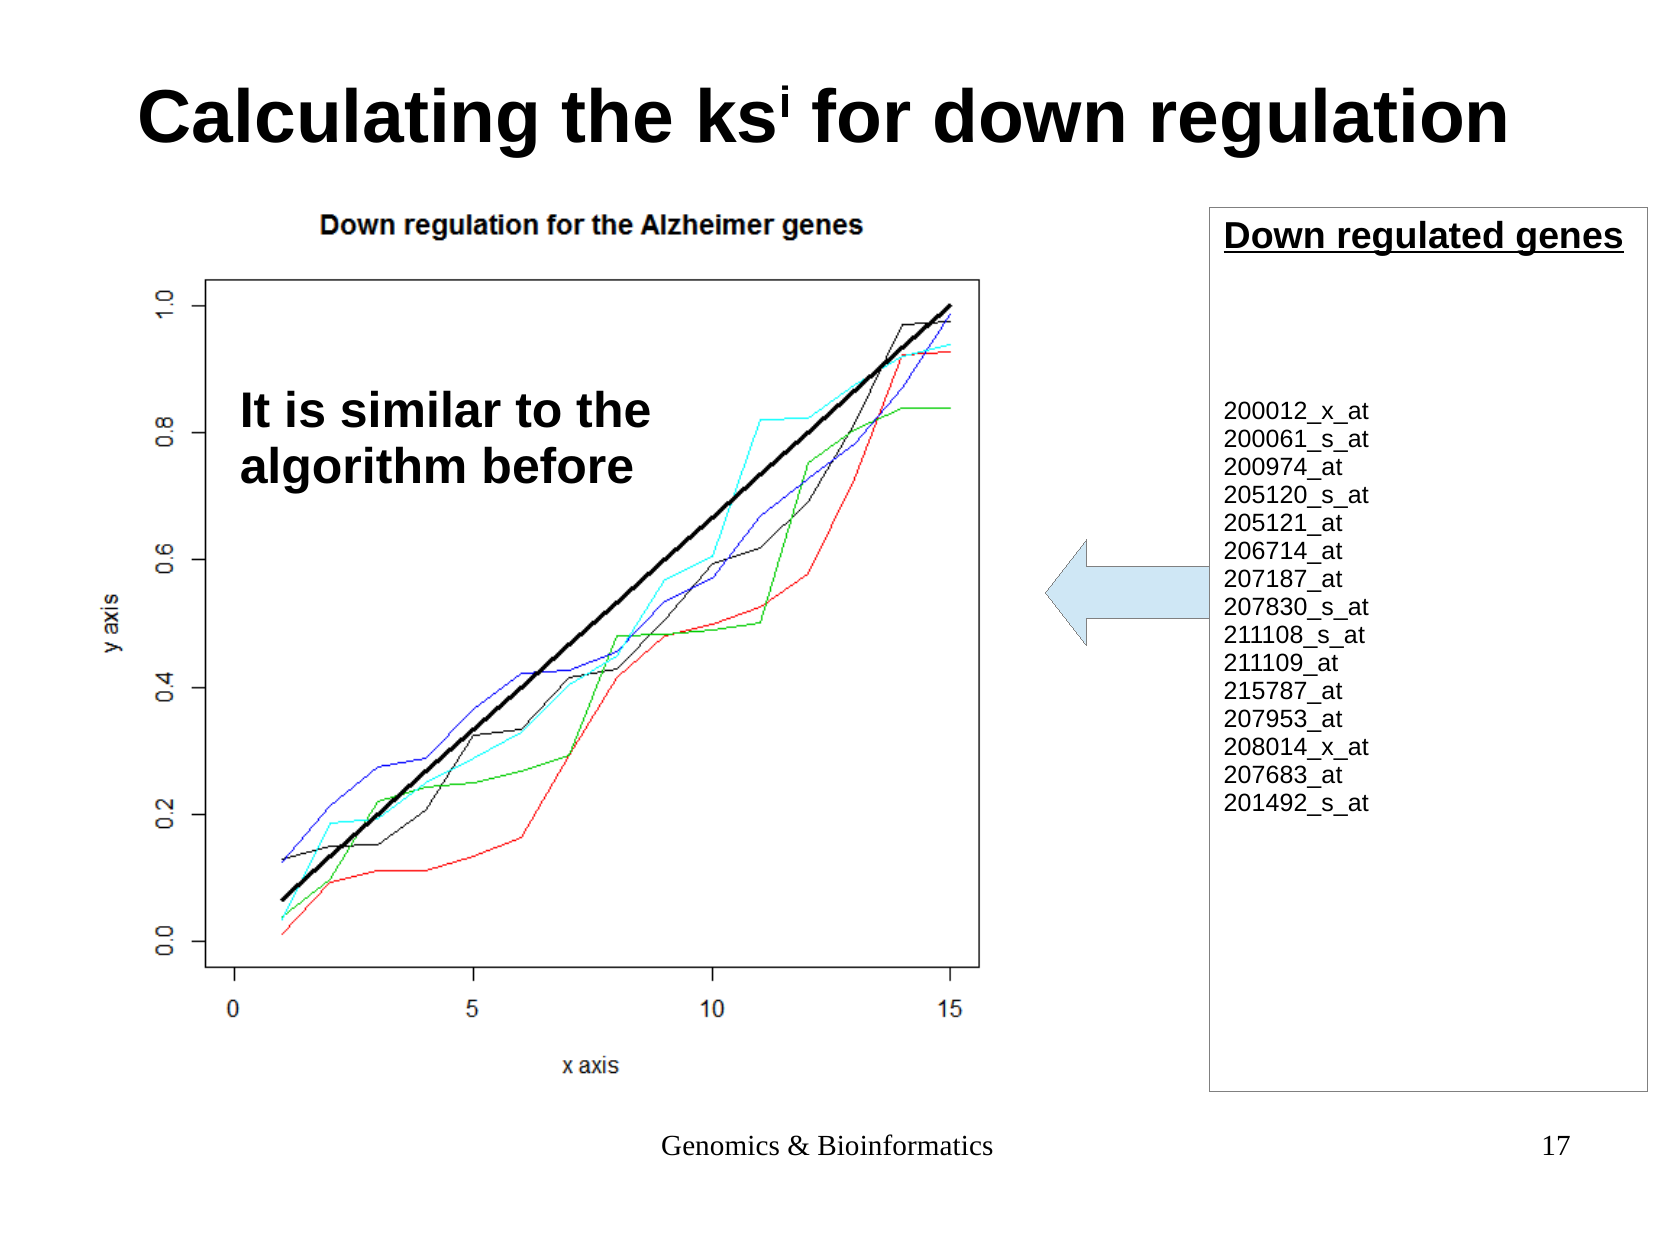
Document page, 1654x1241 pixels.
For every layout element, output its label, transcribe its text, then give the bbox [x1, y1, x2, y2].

text_box Down regulated genes 200012_x_at 200061_s_at 200974_at 205120_s_at 205121_at 206714_at 207187_at 207830_s_at 211108_s_at 211109_at 215787_at 207953_at 208014_x_at 207683_at 201492_s_at [1209, 207, 1648, 1092]
text_box [1045, 539, 1210, 646]
text_box Calculating the ksi for down regulation [122, 66, 1531, 166]
picture [92, 167, 1038, 1108]
text_box It is similar to the algorithm before [225, 375, 736, 502]
